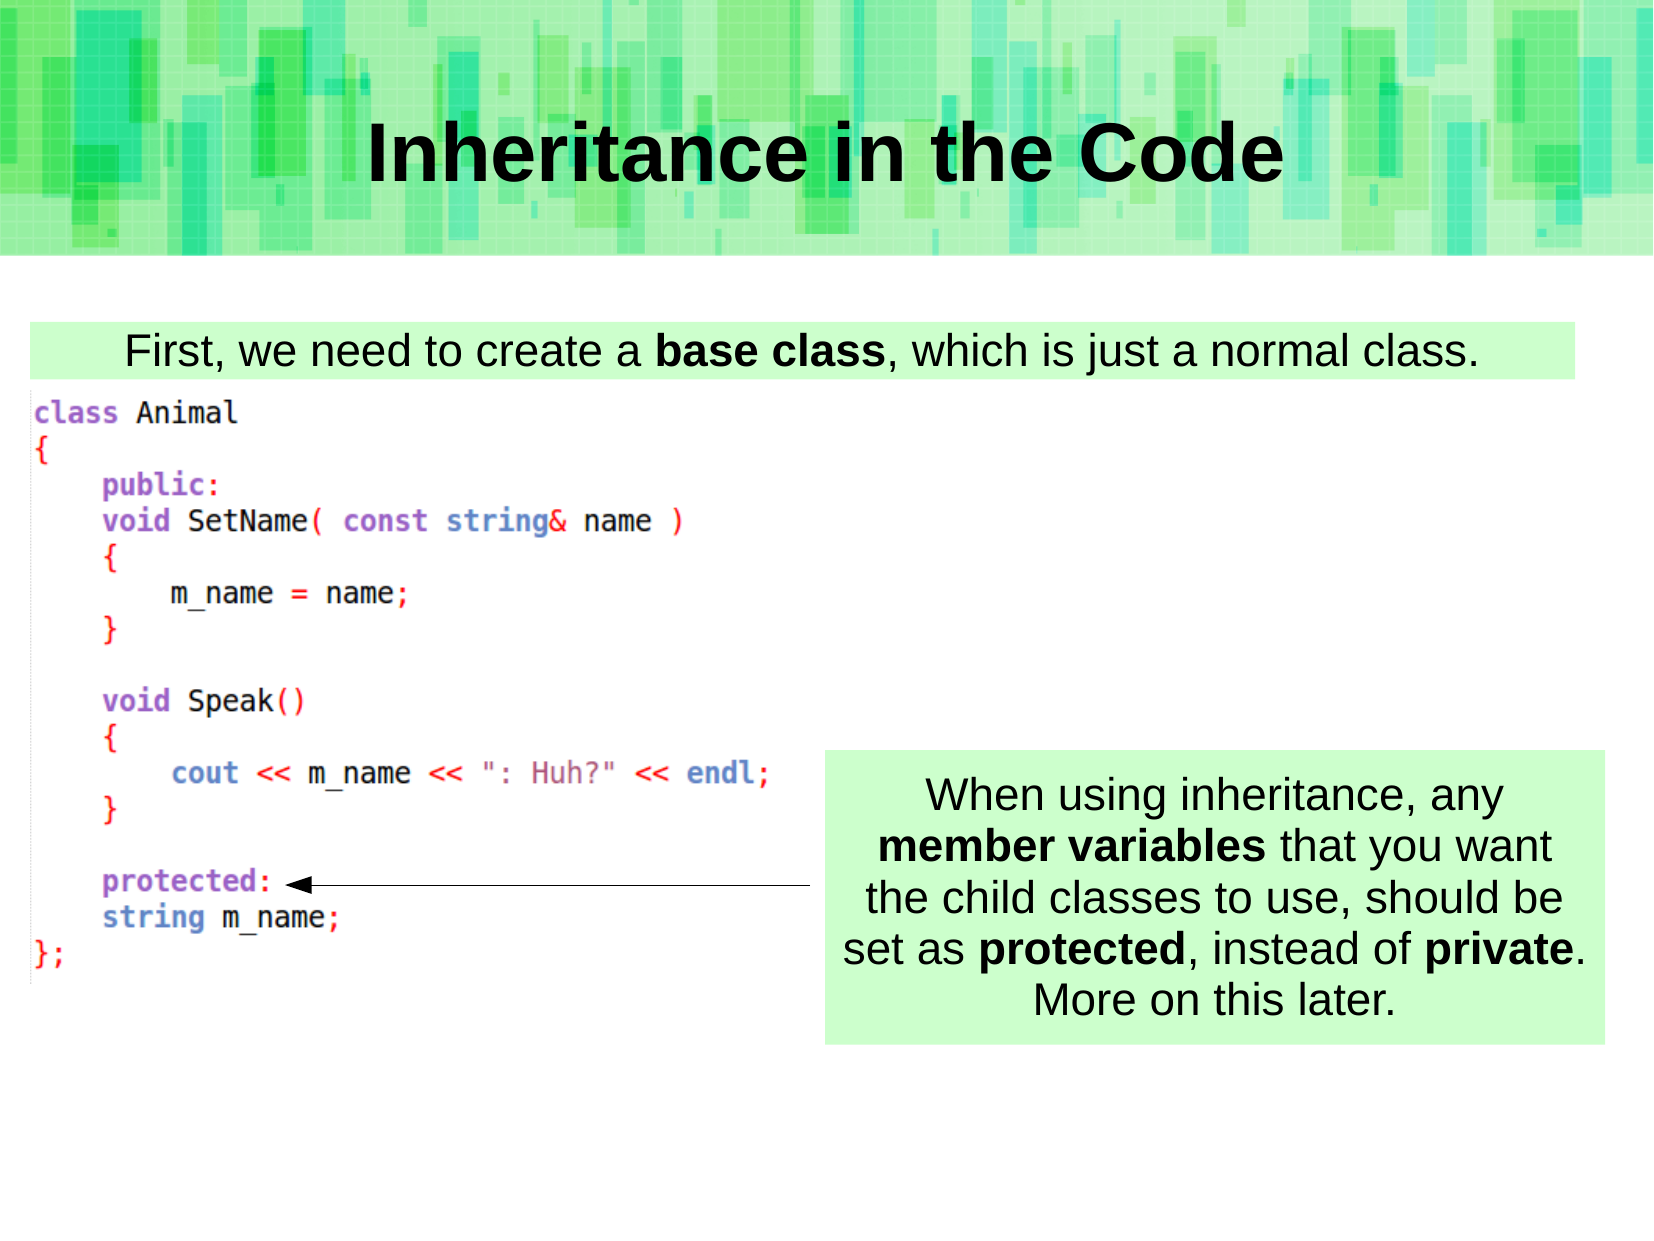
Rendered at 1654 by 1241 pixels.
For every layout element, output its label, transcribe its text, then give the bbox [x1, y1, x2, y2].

title Inheritance in the Code [82, 49, 1571, 257]
picture [0, 0, 1654, 1241]
text_box First, we need to create a base class, which is just a normal class. [30, 321, 1576, 380]
text_box When using inheritance, any member variables that you want the child classes to use, should be set as protected, instead of private. More on this later. [825, 750, 1606, 1045]
